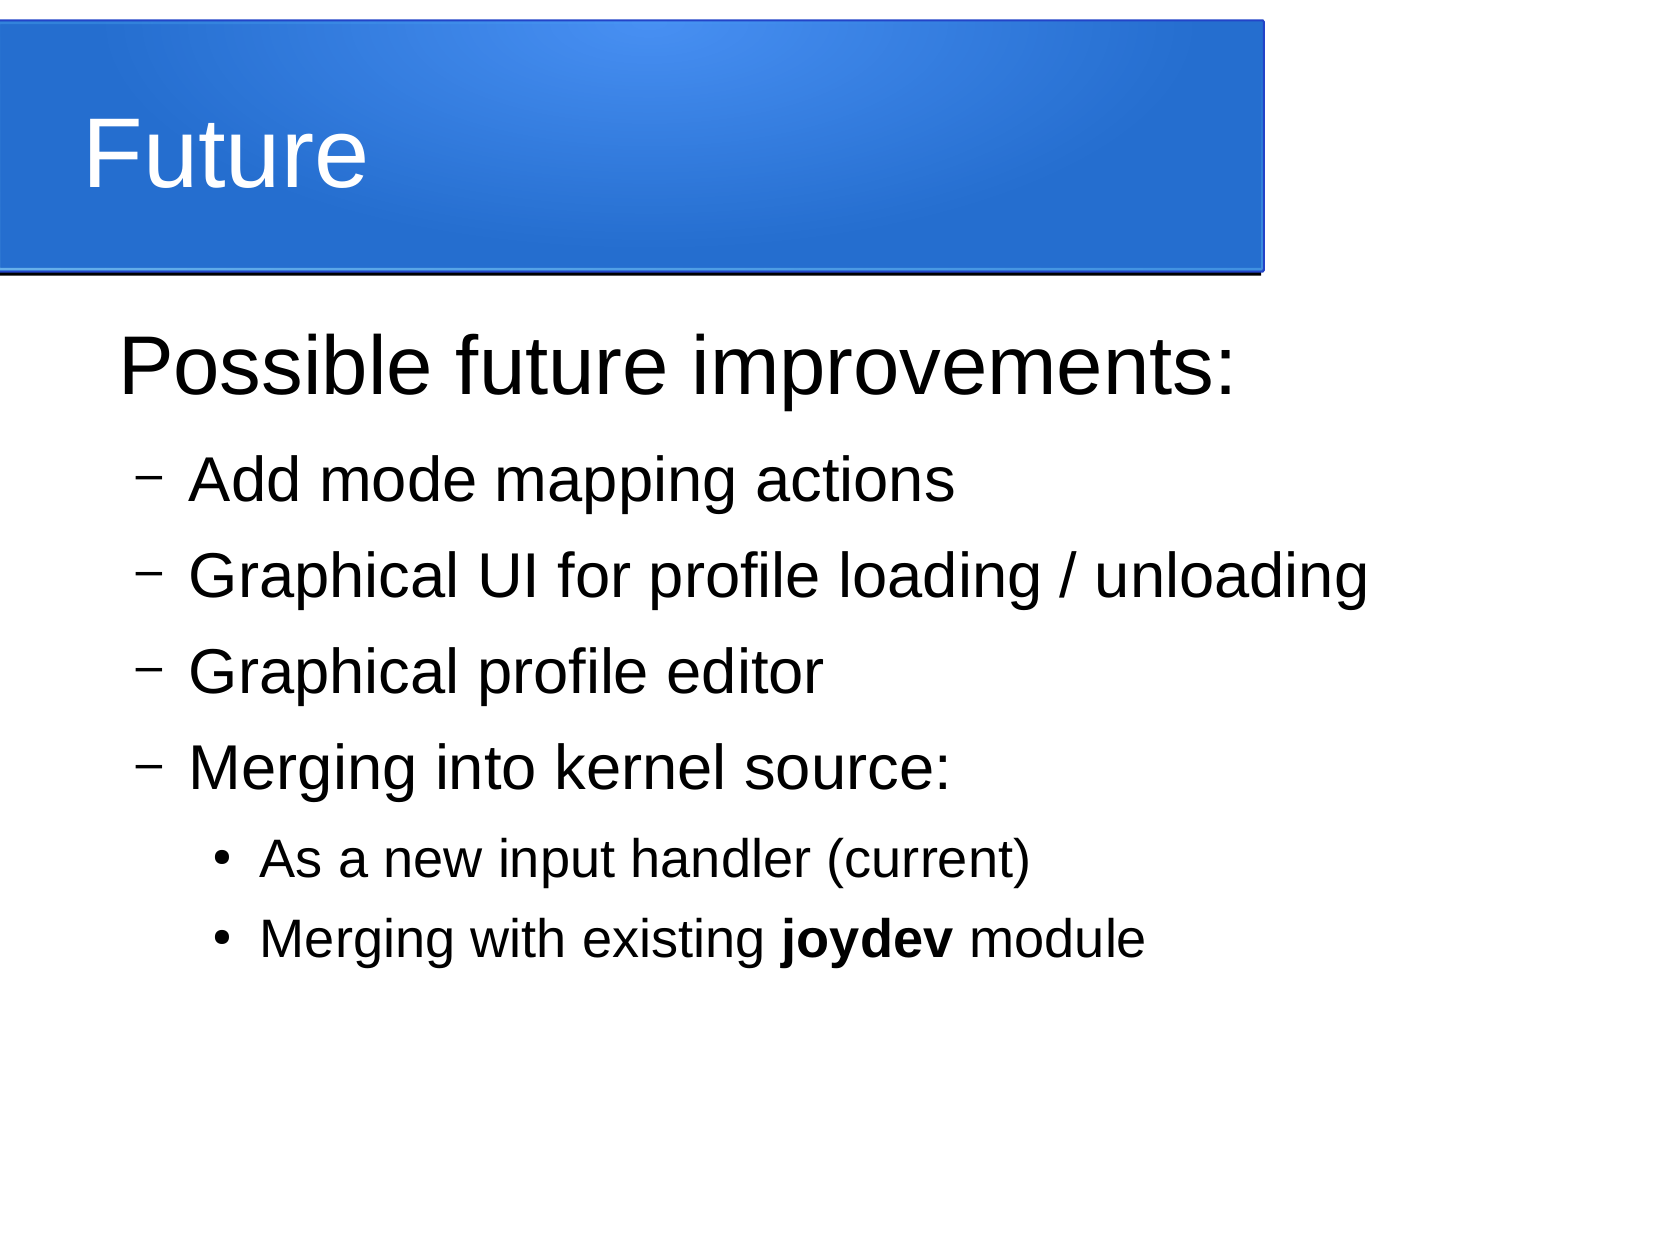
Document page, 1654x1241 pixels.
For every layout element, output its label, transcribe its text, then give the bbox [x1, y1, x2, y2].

title Future [82, 49, 1250, 257]
list Possible future improvements: Add mode mapping actions Graphical UI for profile loading / unloading Graphical profile editor Merging into kernel source: As a new input handler (current) Merging with existing joydev module [47, 318, 1503, 1139]
